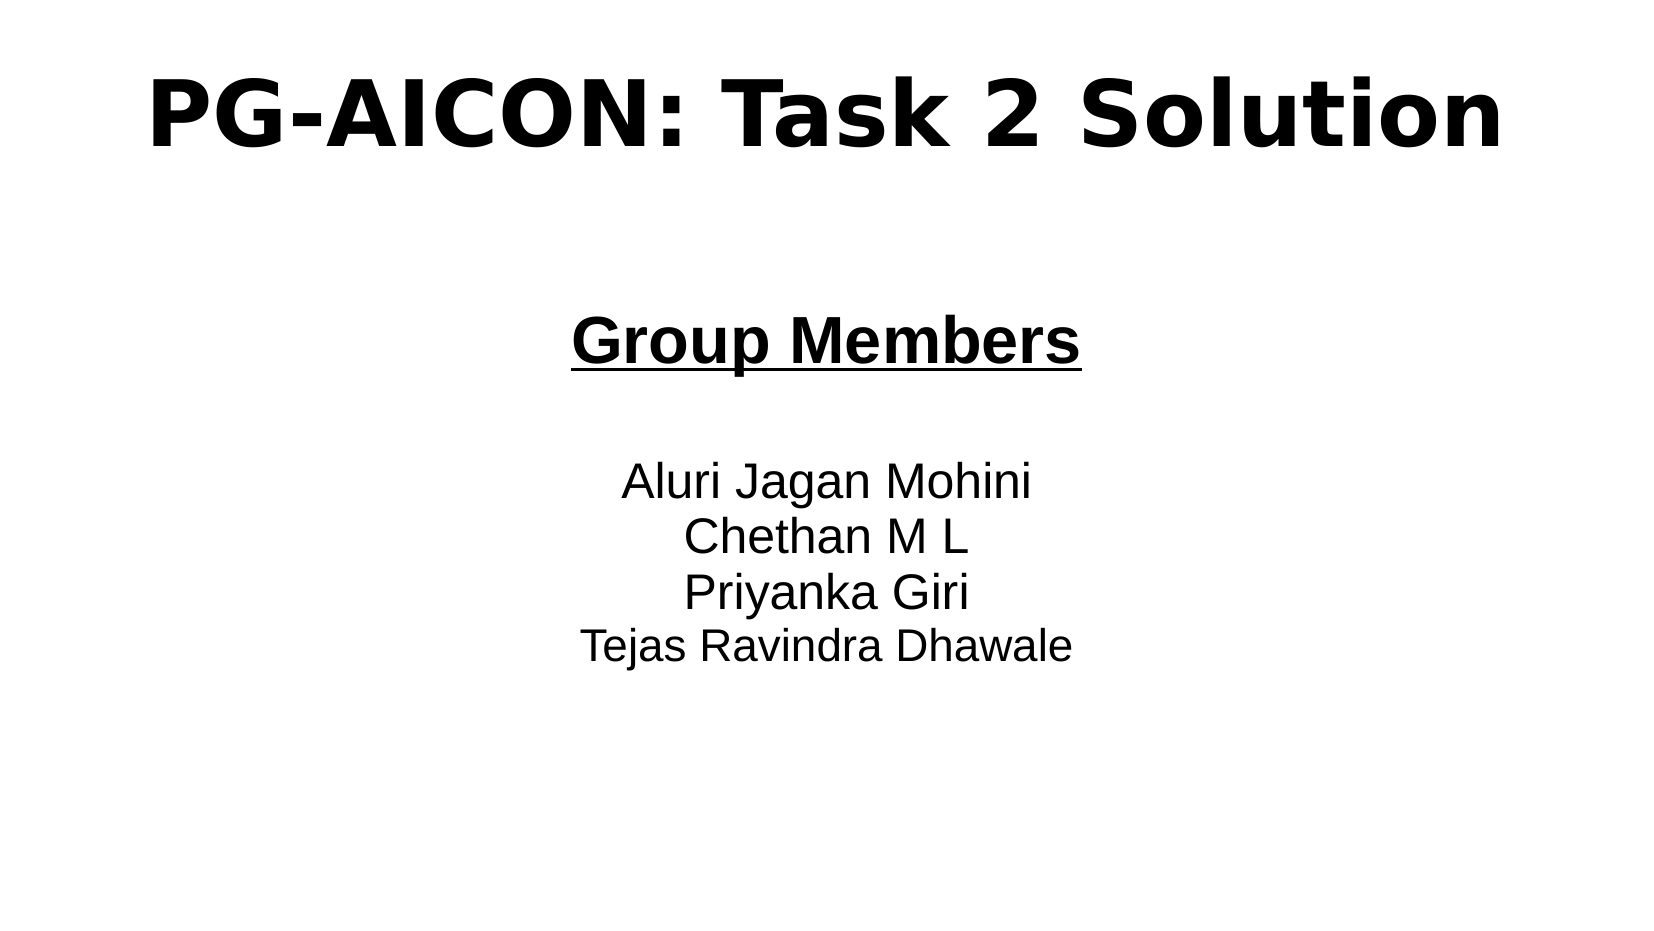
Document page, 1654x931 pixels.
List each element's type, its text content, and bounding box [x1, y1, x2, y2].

title PG-AICON: Task 2 Solution [82, 37, 1571, 193]
subtitle Group Members Aluri Jagan Mohini Chethan M L Priyanka Giri Tejas Ravindra Dhawale [82, 217, 1571, 758]
